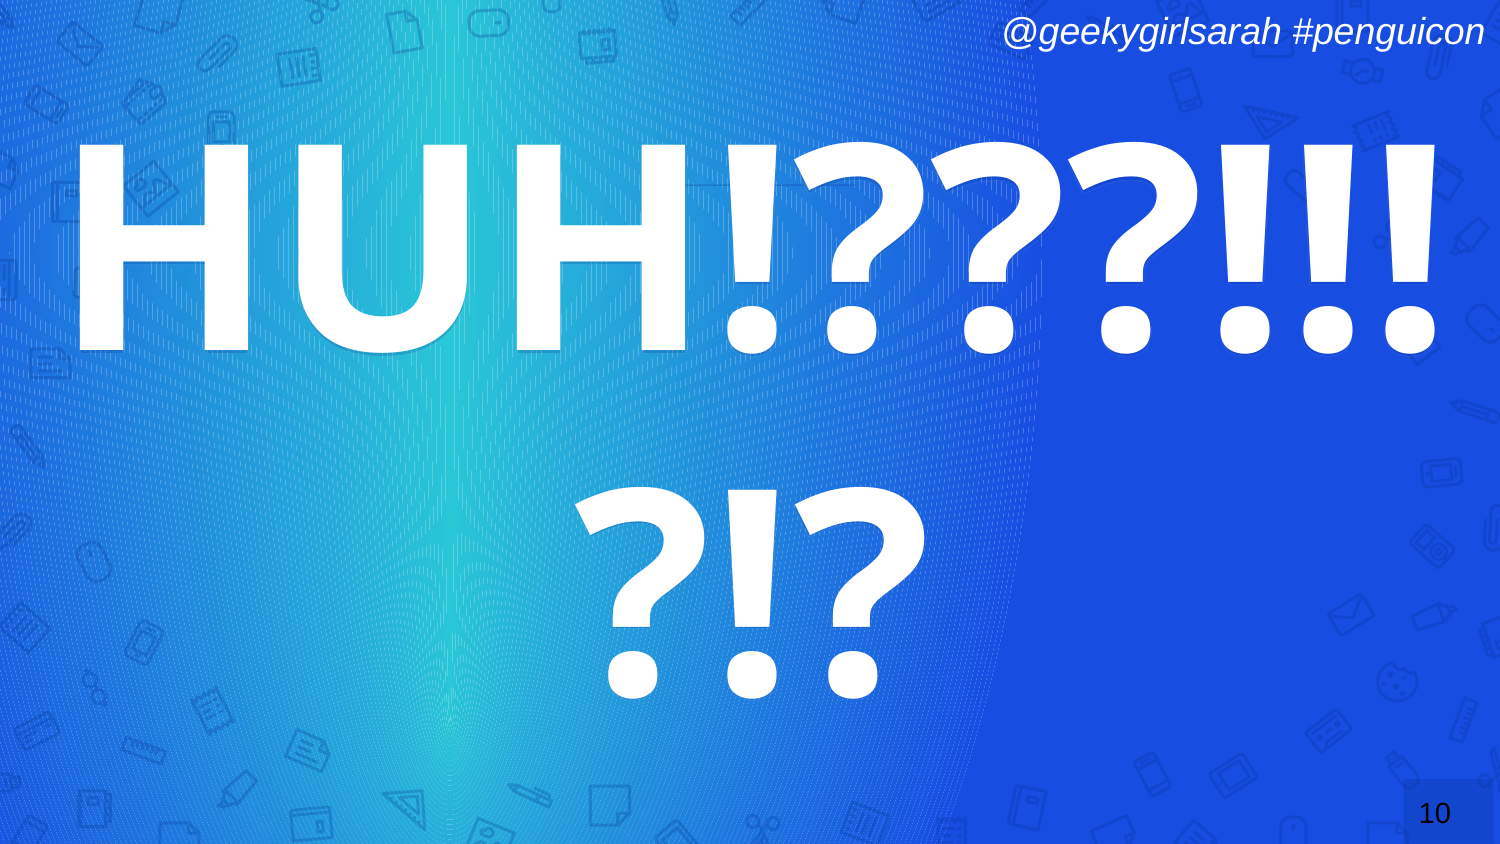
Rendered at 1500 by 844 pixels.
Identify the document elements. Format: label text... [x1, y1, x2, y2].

list HUH!???!!!?!? [0, 37, 1494, 780]
slide_number <number> [1403, 779, 1494, 844]
